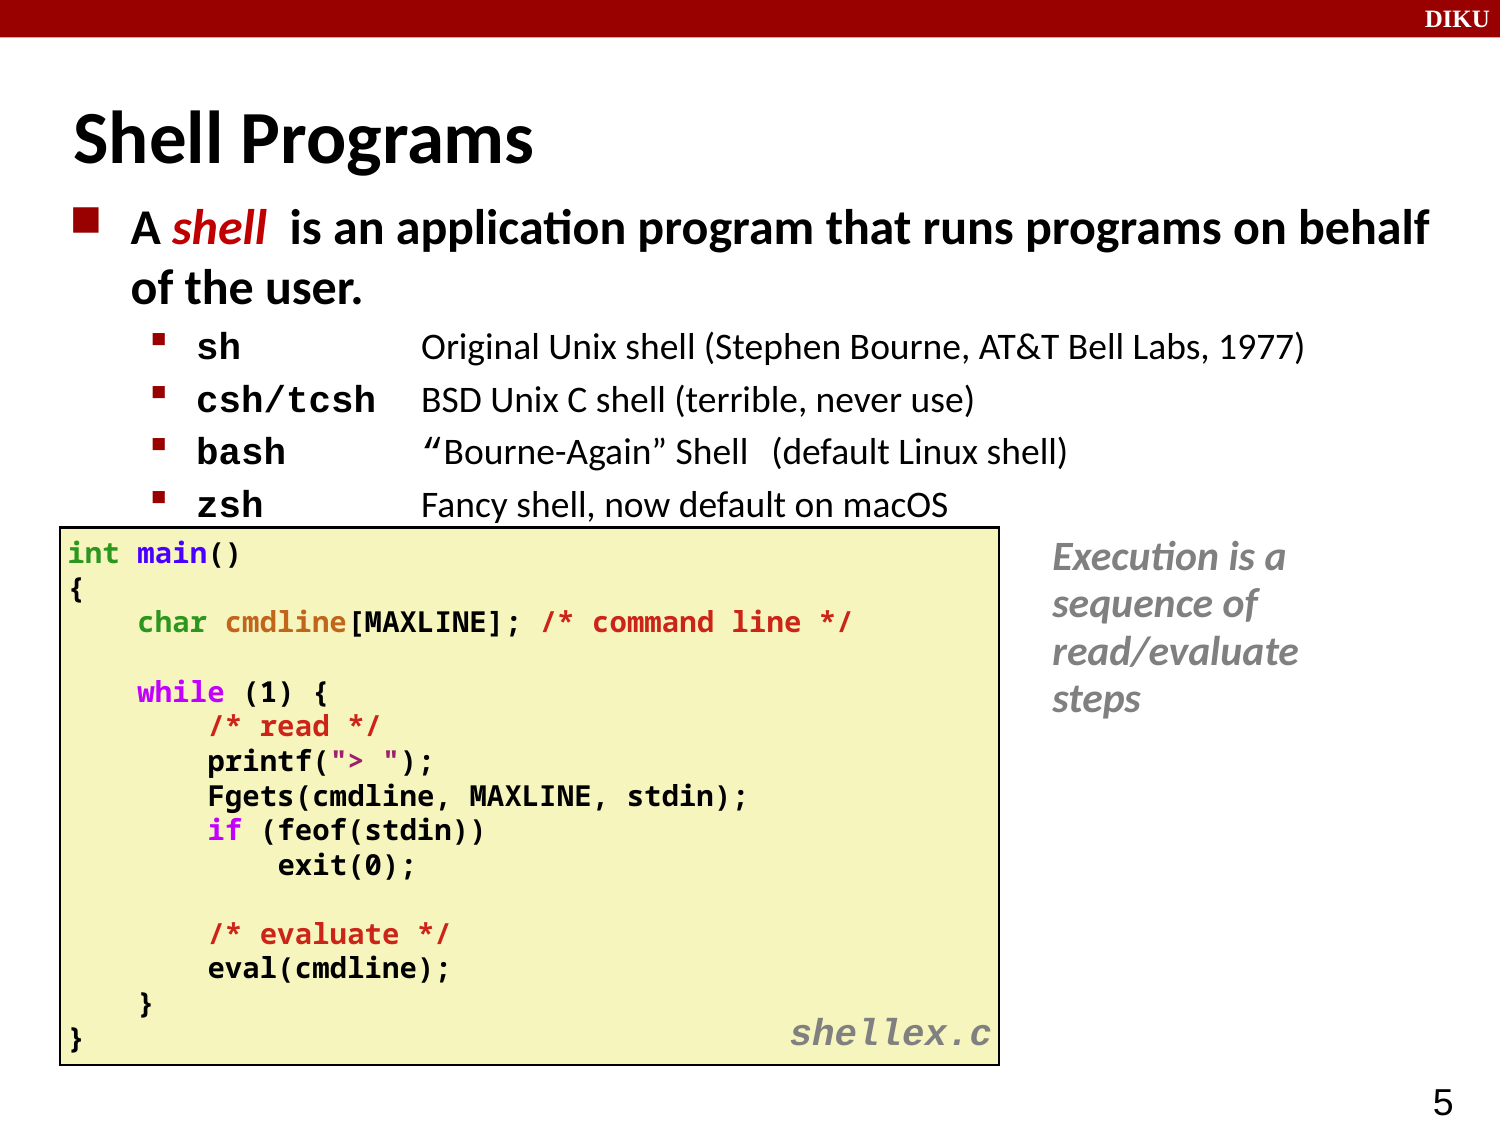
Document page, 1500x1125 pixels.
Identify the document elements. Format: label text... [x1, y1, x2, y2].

text_box int main() { char cmdline[MAXLINE]; /* command line */ while (1) { /* read */ printf("> "); Fgets(cmdline, MAXLINE, stdin); if (feof(stdin)) exit(0); /* evaluate */ eval(cmdline); } } [59, 527, 1000, 1065]
text_box Shell Programs [58, 71, 1304, 197]
text_box shellex.c [774, 1003, 1007, 1064]
text_box Execution is a sequence of read/evaluate steps [1037, 525, 1406, 700]
text_box A shell is an application program that runs programs on behalf of the user. sh Original Unix shell (Stephen Bourne, AT&T Bell Labs, 1977) csh/tcsh BSD Unix C shell (terrible, never use) bash “Bourne-Again” Shell (default Linux shell) zsh Fancy shell, now default on macOS [59, 187, 1450, 488]
